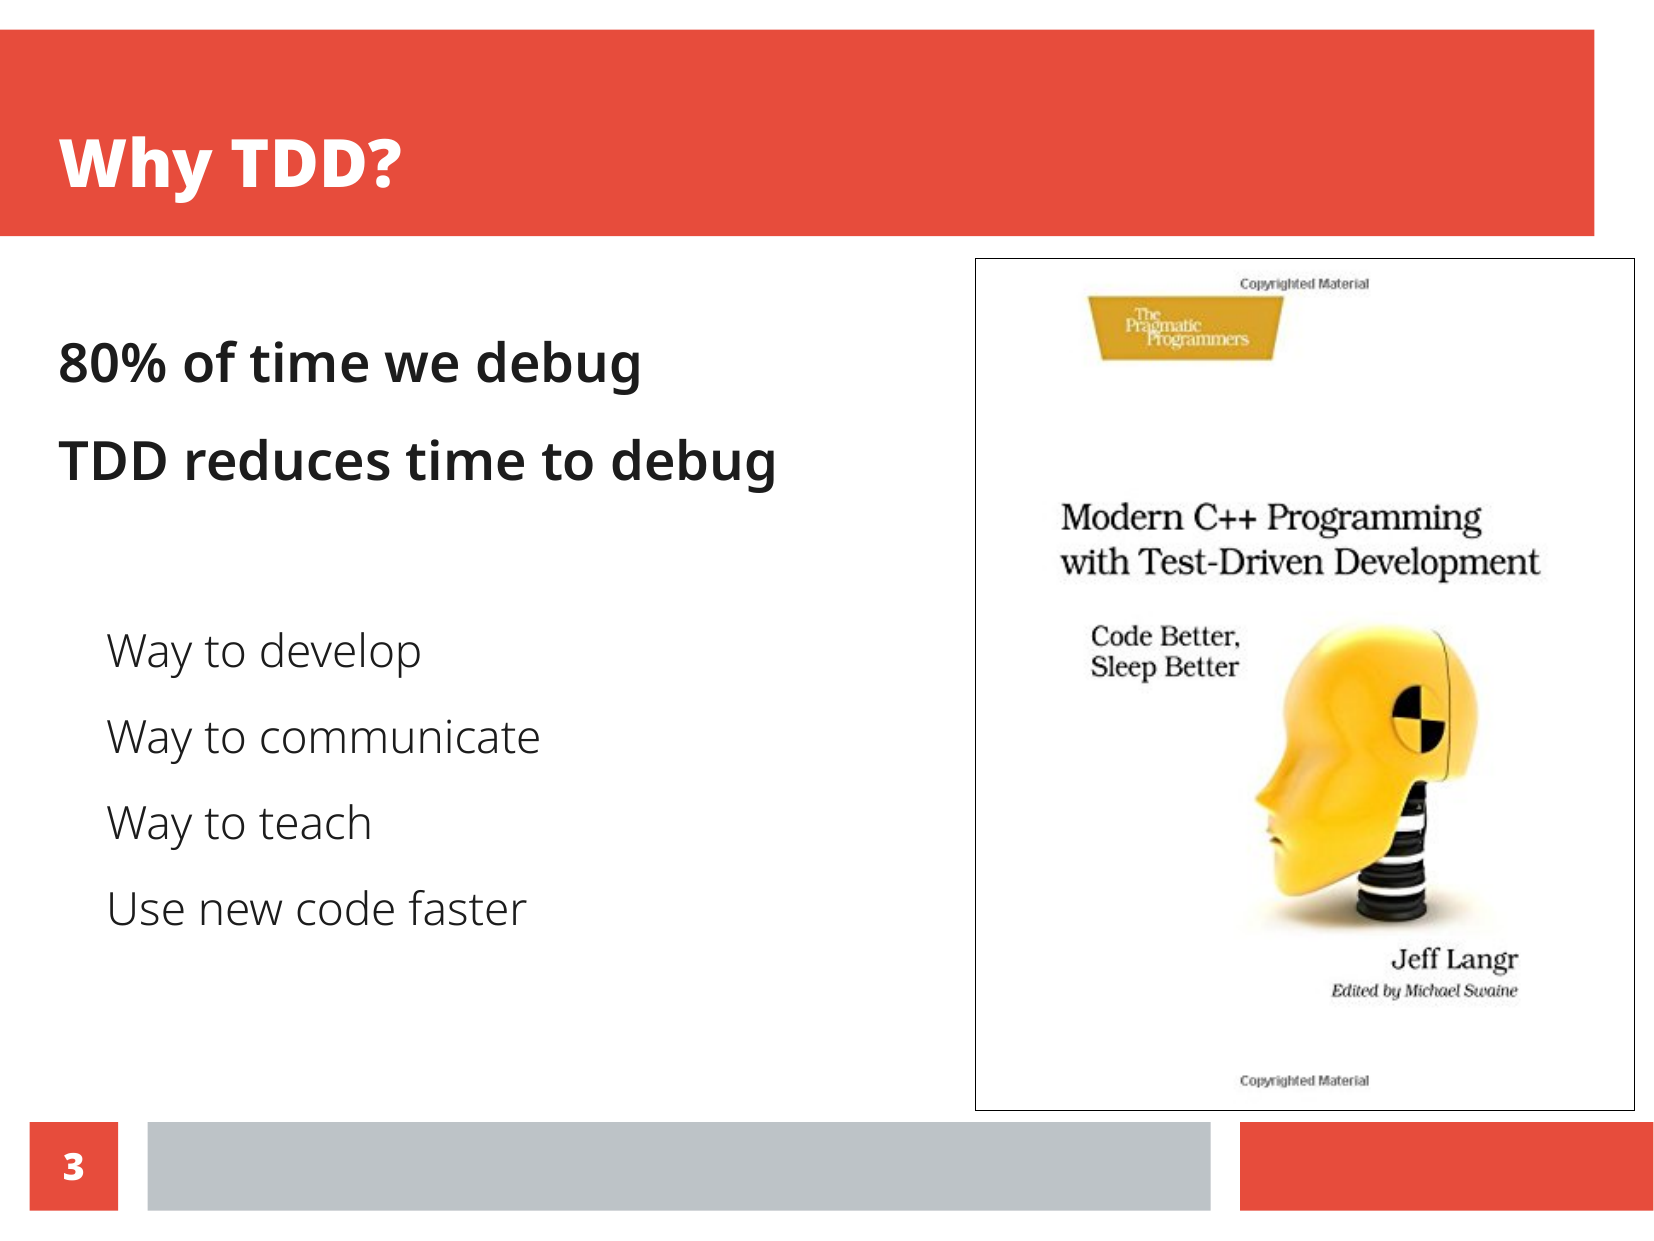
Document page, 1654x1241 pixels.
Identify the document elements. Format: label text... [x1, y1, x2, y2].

title Why TDD? [59, 59, 1595, 207]
list 80% of time we debug TDD reduces time to debug Way to develop Way to communicate Way to teach Use new code faster [59, 324, 916, 1093]
picture [975, 257, 1635, 1111]
